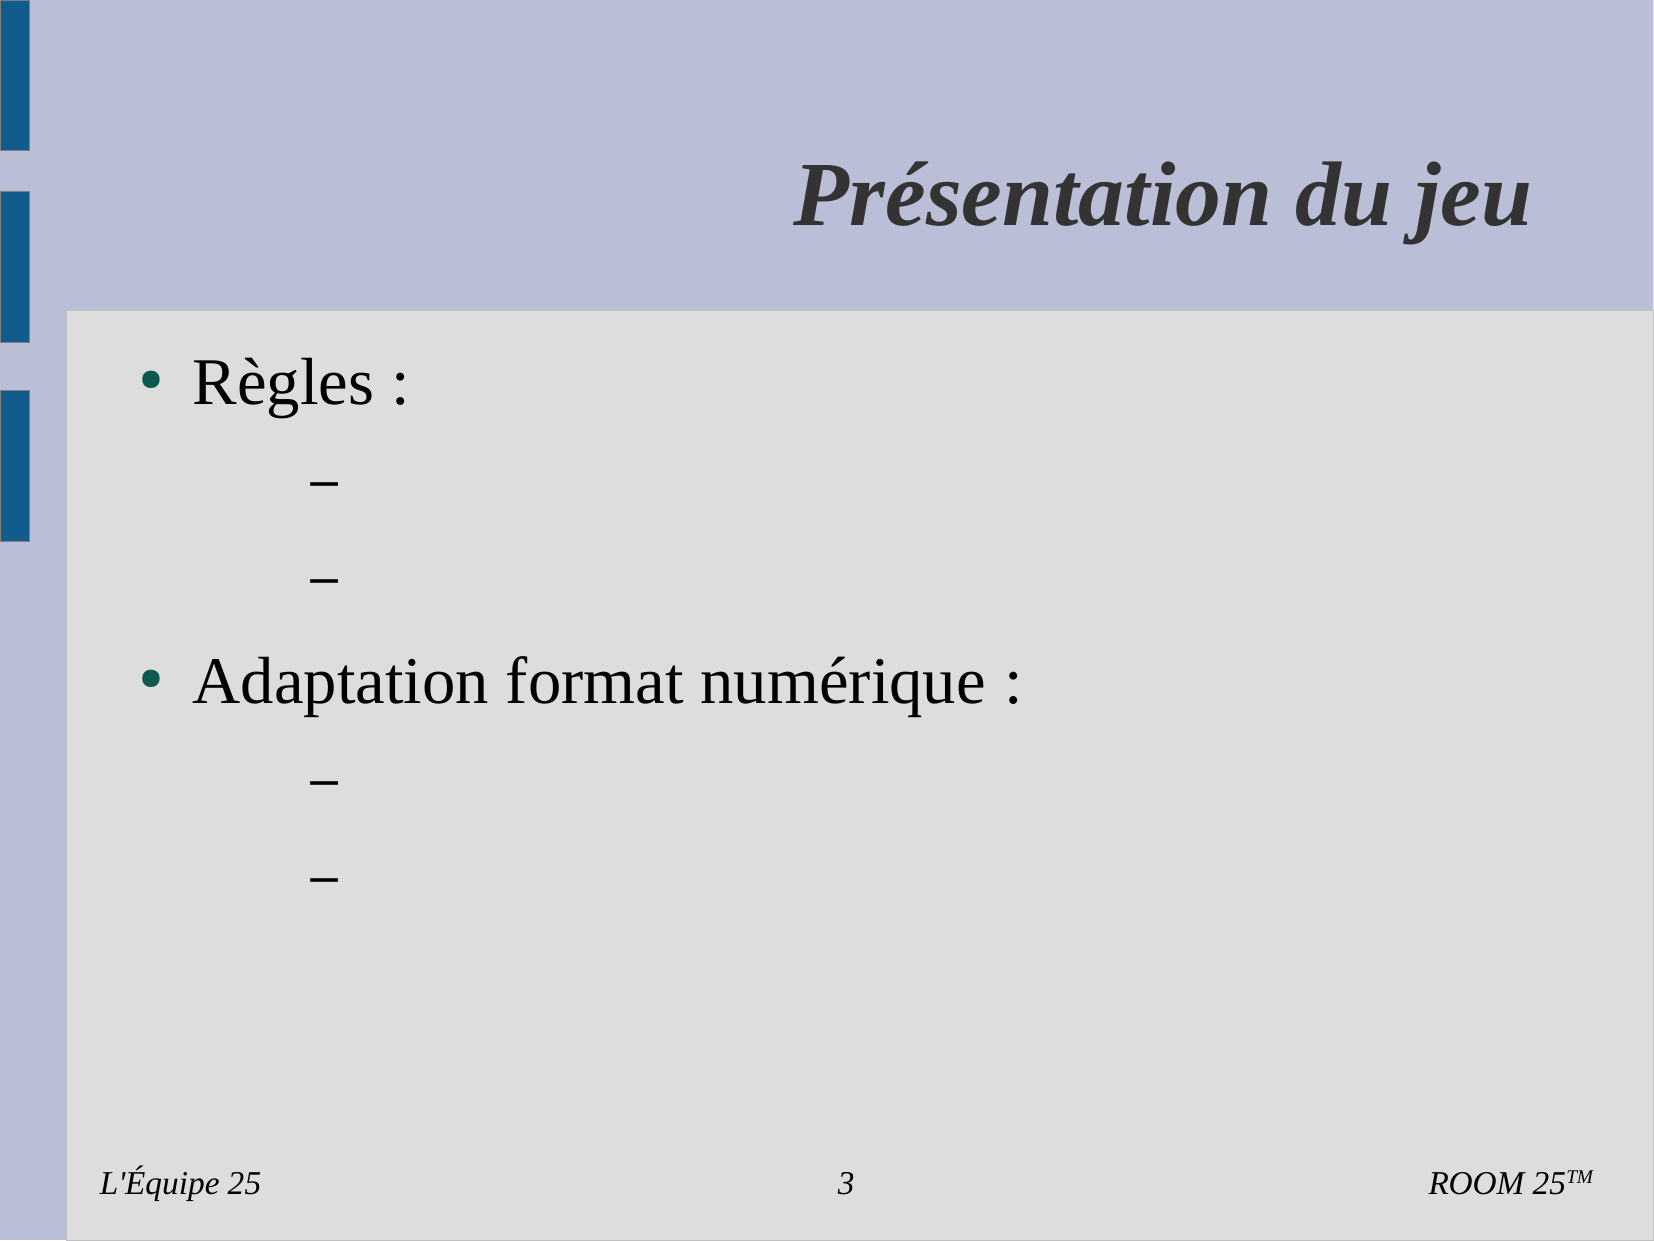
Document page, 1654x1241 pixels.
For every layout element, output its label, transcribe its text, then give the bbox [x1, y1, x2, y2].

list L'Équipe 25 3 ROOM 25TM [28, 1164, 1654, 1202]
list Règles : Adaptation format numérique : [121, 344, 1534, 1127]
title Présentation du jeu [121, 91, 1534, 299]
